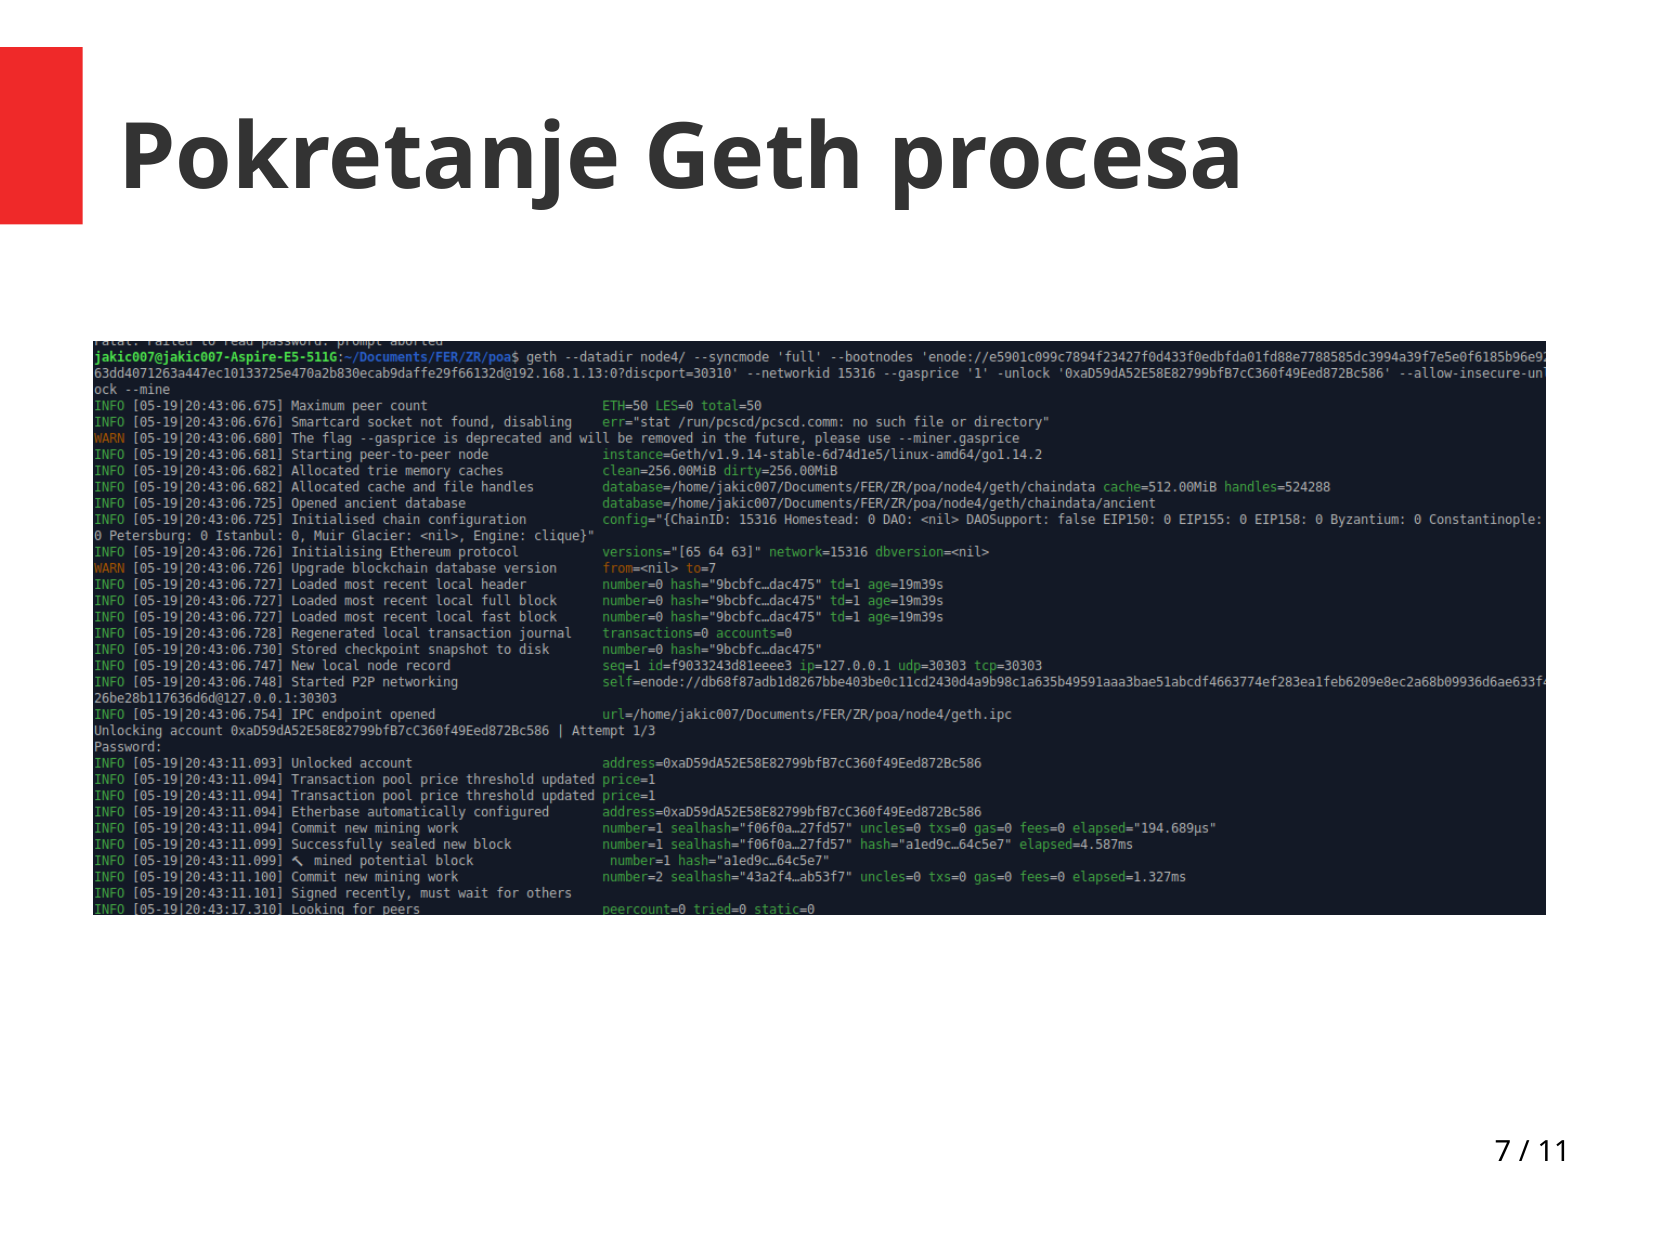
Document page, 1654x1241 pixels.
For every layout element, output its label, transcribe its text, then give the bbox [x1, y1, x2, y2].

title Pokretanje Geth procesa [118, 49, 1571, 257]
picture [93, 341, 1546, 916]
